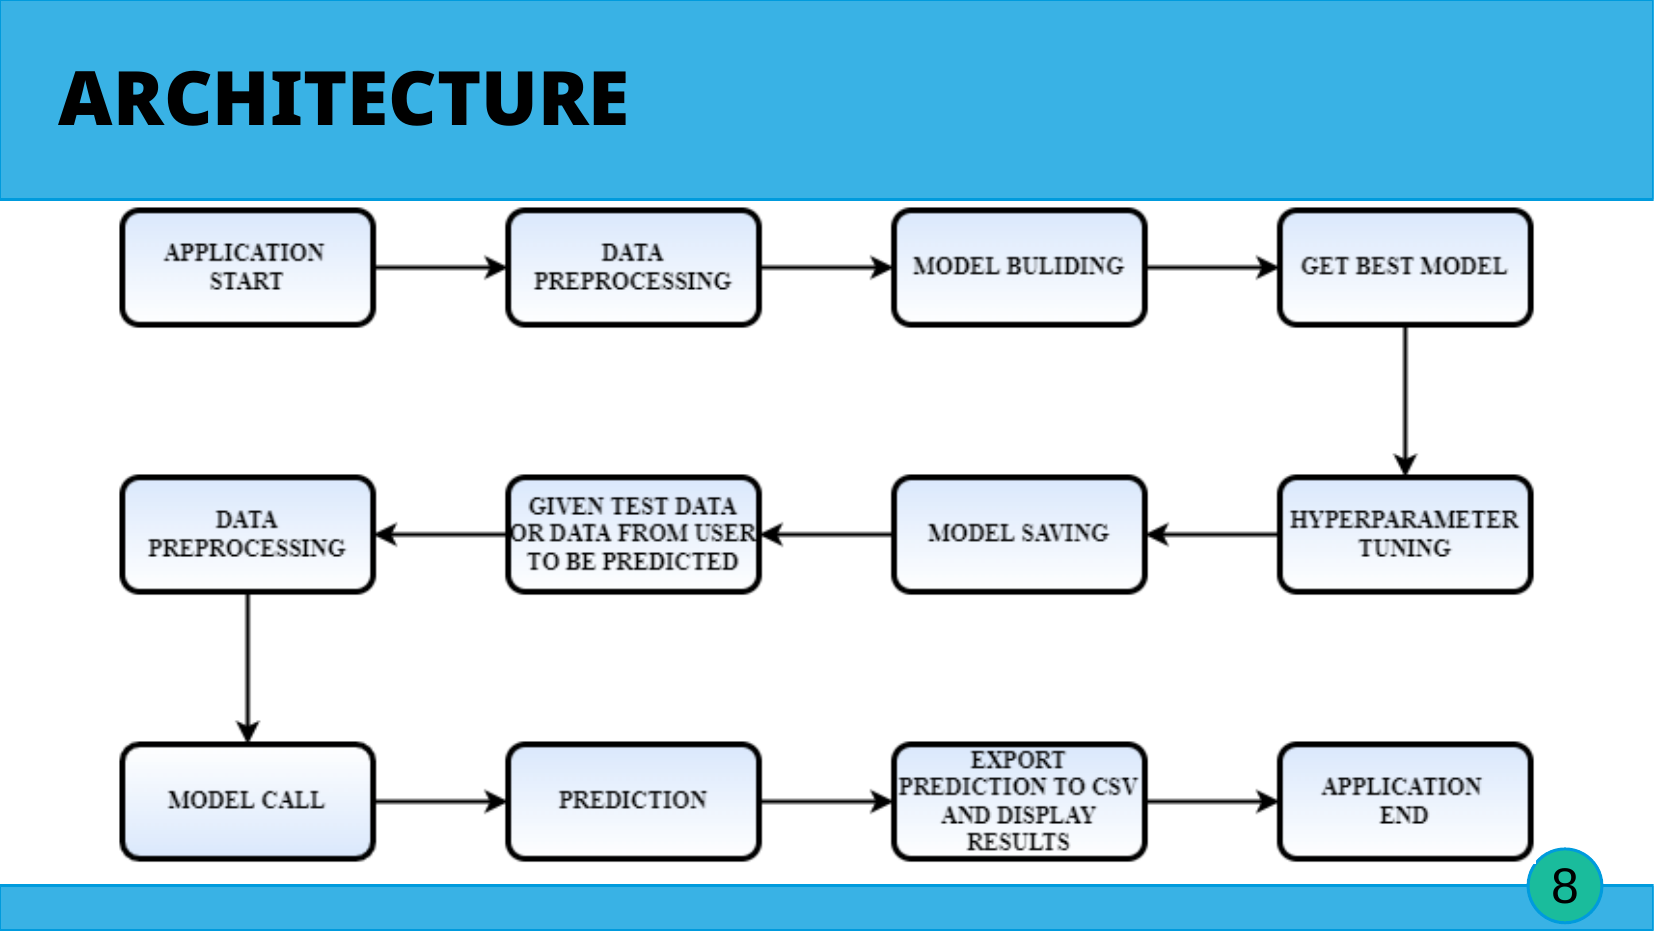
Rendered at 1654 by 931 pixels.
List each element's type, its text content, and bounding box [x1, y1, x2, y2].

title ARCHITECTURE [59, 37, 1595, 155]
picture [118, 206, 1536, 864]
